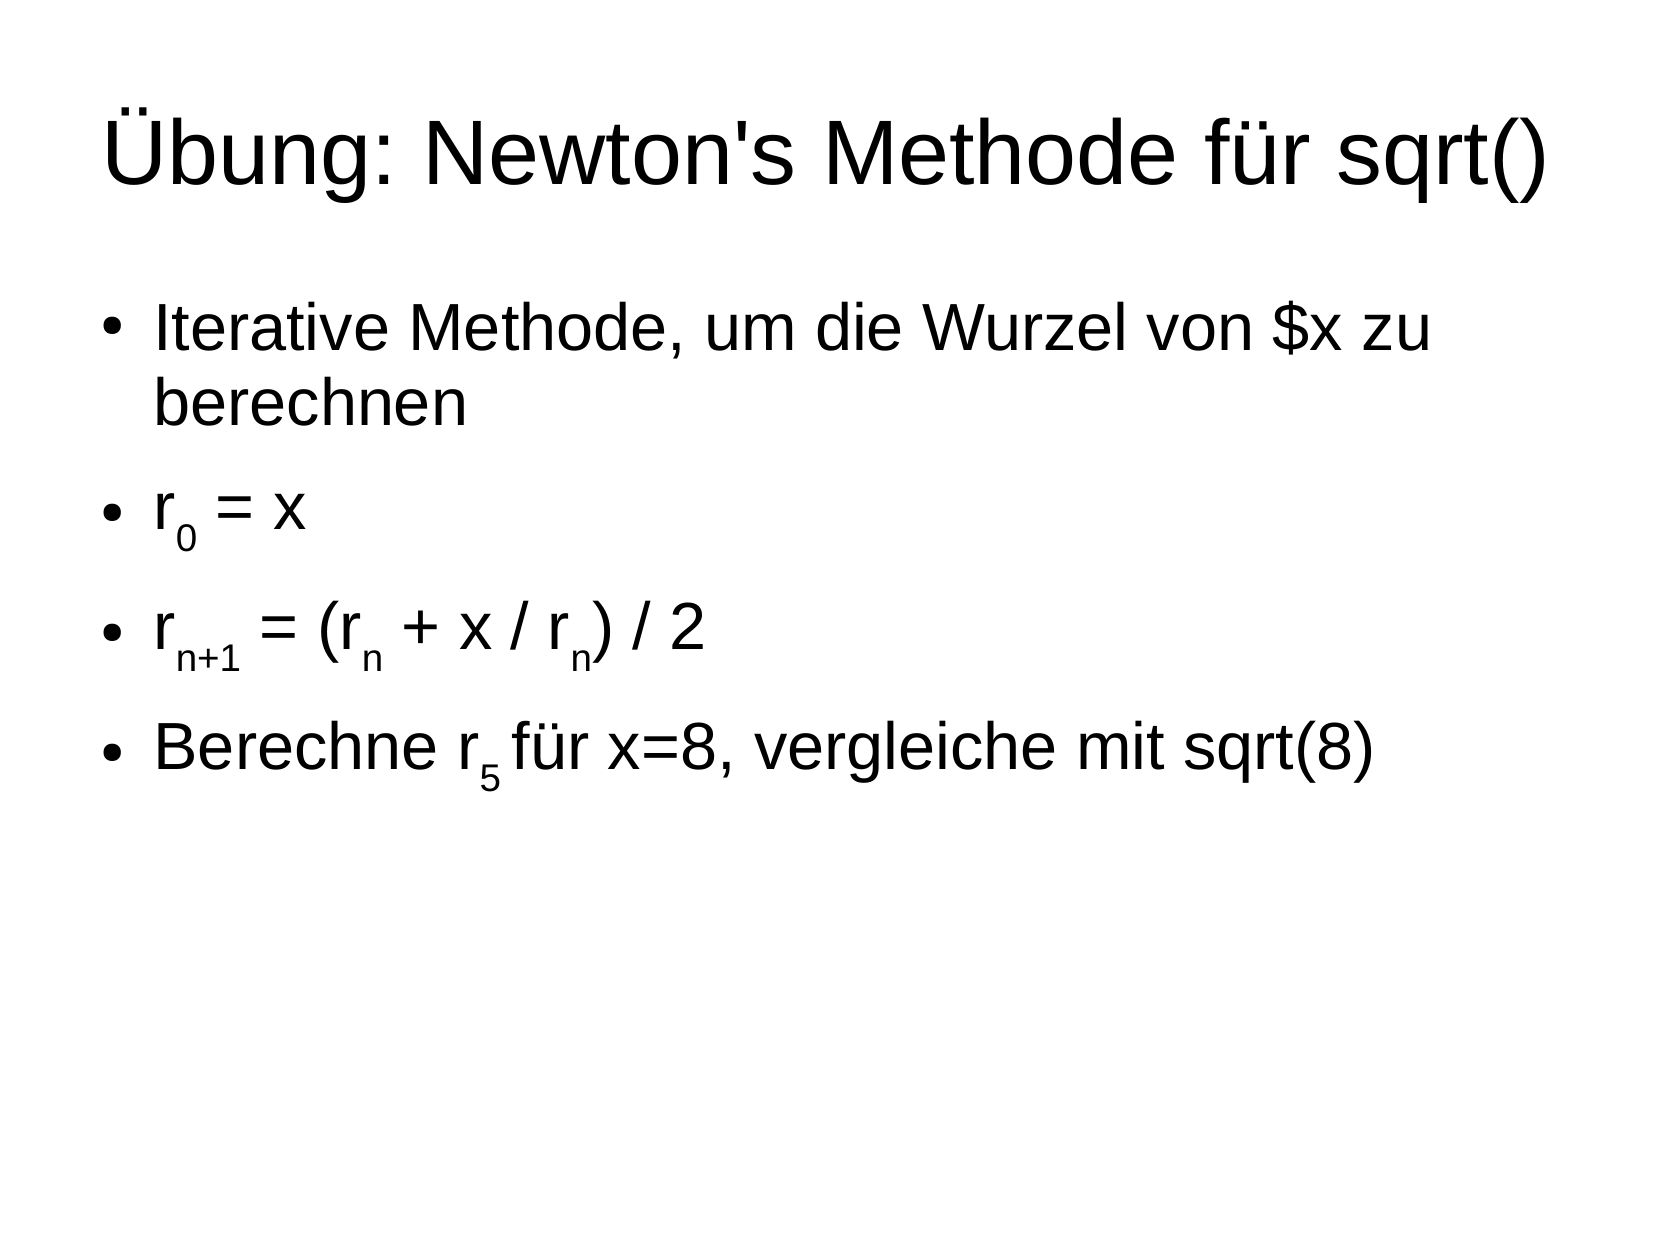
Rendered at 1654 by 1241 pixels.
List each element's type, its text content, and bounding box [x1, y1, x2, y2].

title Übung: Newton's Methode für sqrt() [82, 49, 1571, 257]
list Iterative Methode, um die Wurzel von $x zu berechnen r0 = x rn+1 = (rn + x / rn) / 2 Berechne r5 für x=8, vergleiche mit sqrt(8) [82, 290, 1571, 1010]
